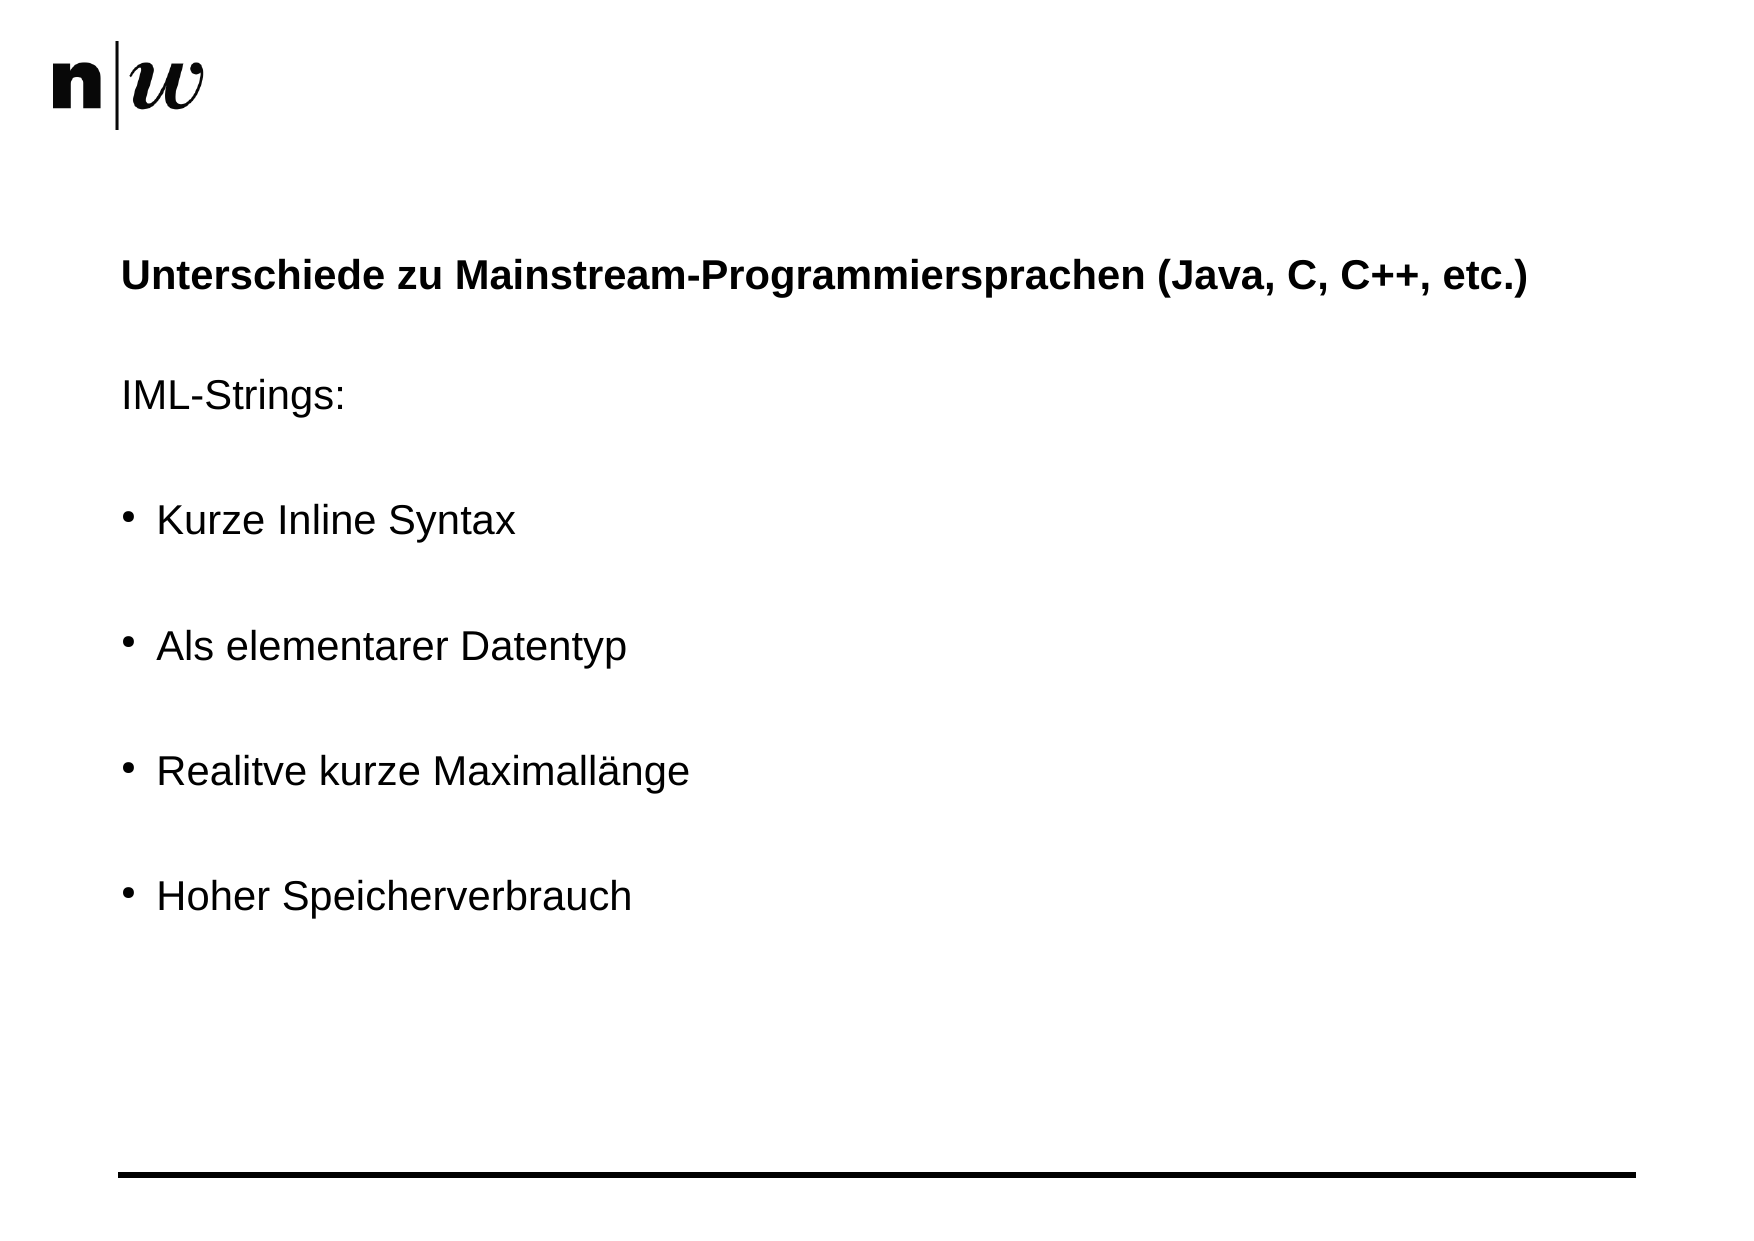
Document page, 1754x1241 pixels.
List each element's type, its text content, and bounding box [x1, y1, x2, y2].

title Unterschiede zu Mainstream-Programmiersprachen (Java, C, C++, etc.) [120, 247, 1633, 307]
list IML-Strings: Kurze Inline Syntax Als elementarer Datentyp Realitve kurze Maximallänge Hoher Speicherverbrauch [121, 360, 1633, 1052]
picture [53, 41, 204, 130]
